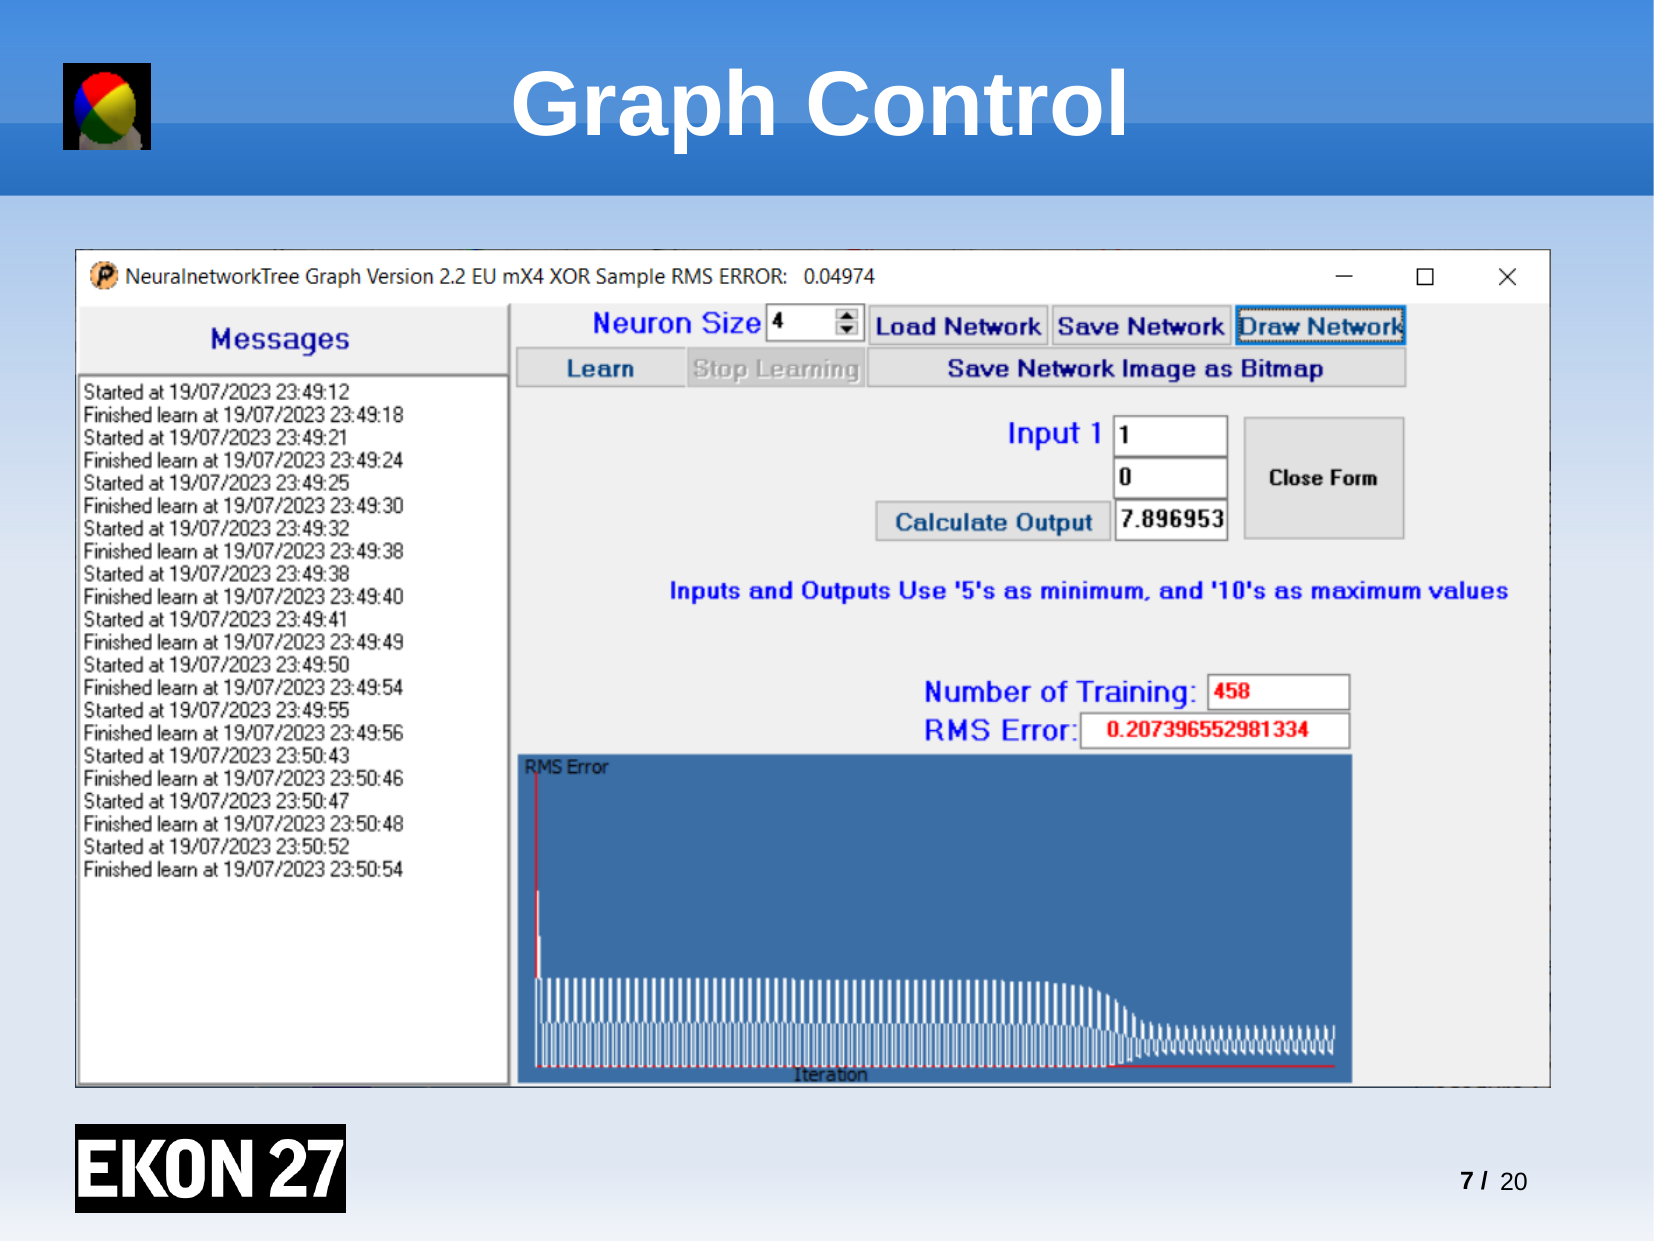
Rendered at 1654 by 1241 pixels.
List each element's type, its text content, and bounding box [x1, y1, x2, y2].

picture [0, 0, 1654, 1241]
title Graph Control [76, 0, 1565, 208]
